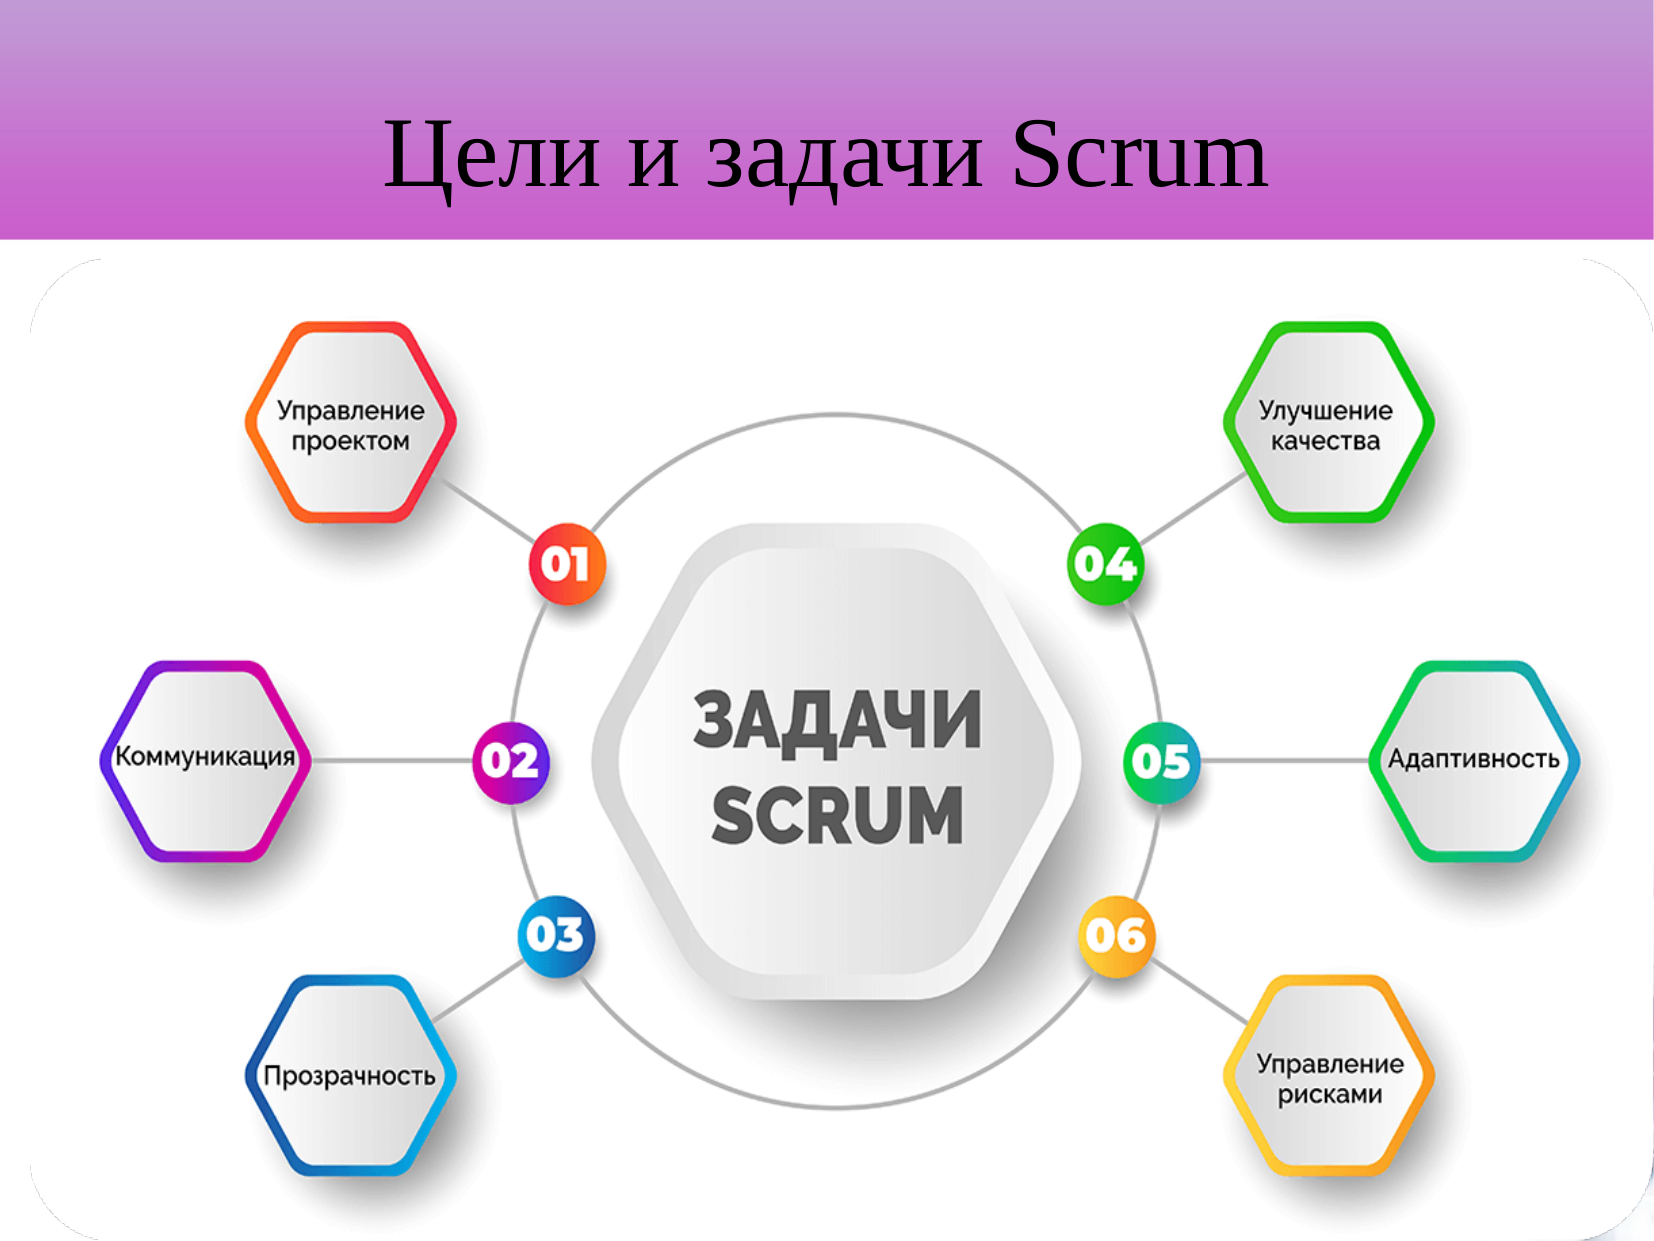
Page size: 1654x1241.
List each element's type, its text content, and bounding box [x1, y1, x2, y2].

picture [0, 0, 1654, 1241]
title Цели и задачи Scrum [82, 49, 1571, 257]
